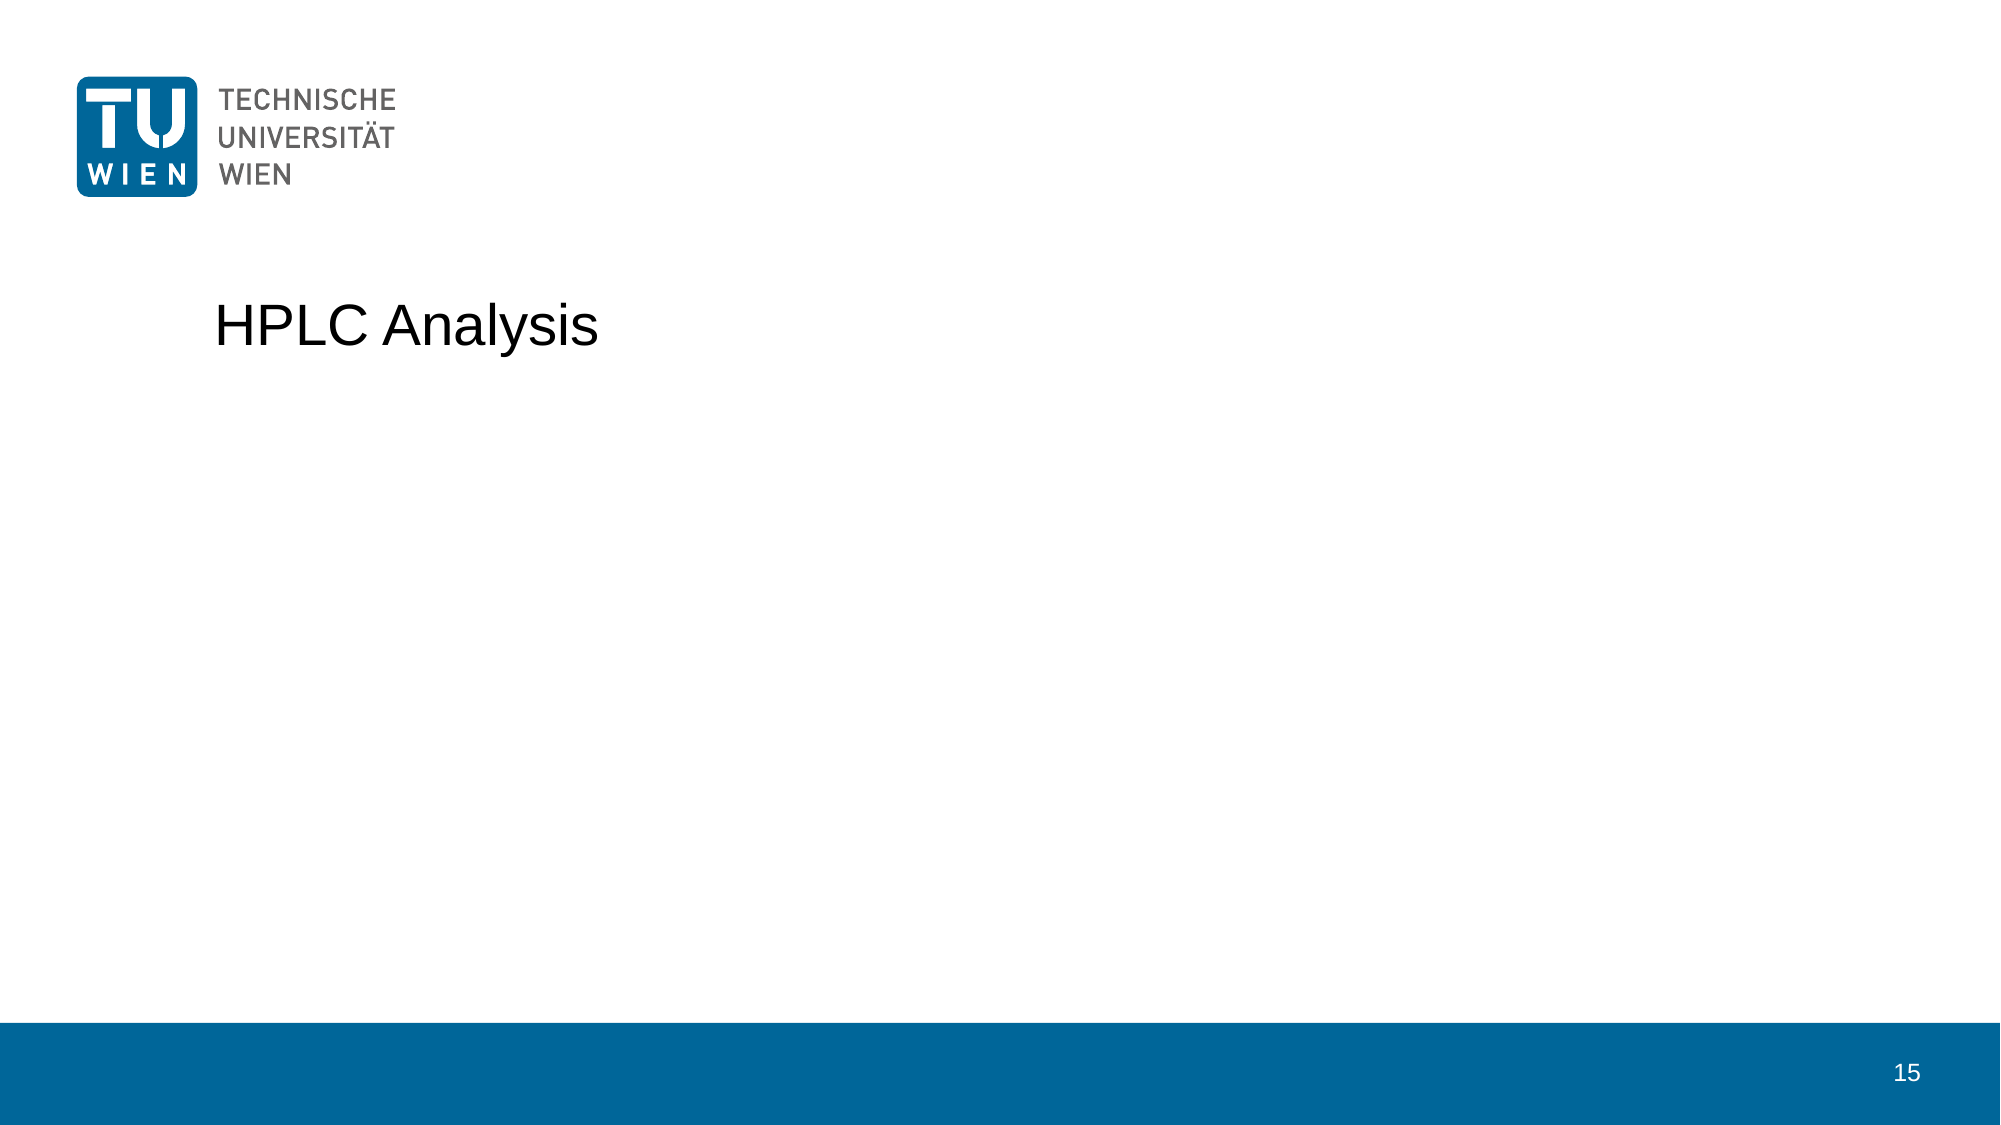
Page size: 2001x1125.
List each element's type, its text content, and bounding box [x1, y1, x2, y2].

title HPLC Analysis [214, 254, 1922, 391]
